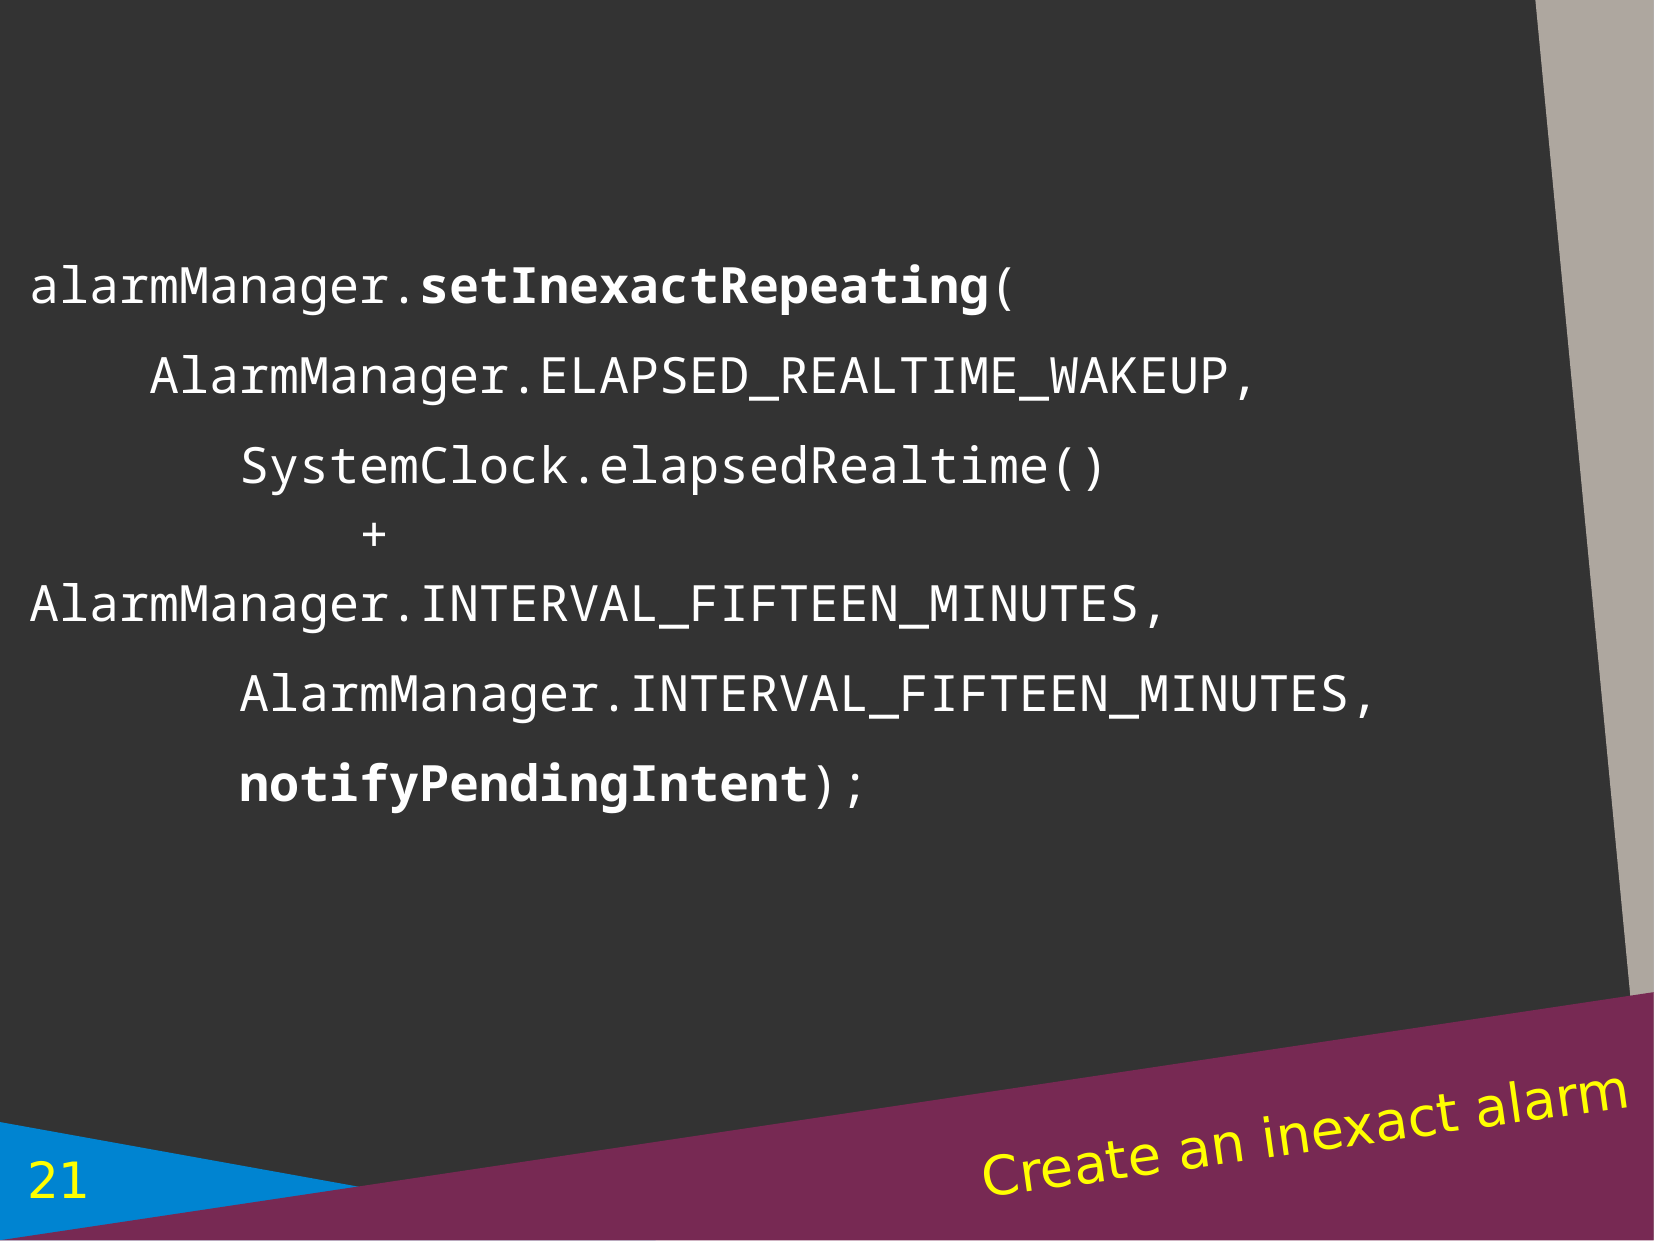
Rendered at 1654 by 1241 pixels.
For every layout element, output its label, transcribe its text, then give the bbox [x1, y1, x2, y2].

title Create an inexact alarm [956, 995, 1654, 1241]
text_box alarmManager.setInexactRepeating( AlarmManager.ELAPSED_REALTIME_WAKEUP, SystemClock.elapsedRealtime() + AlarmManager.INTERVAL_FIFTEEN_MINUTES, AlarmManager.INTERVAL_FIFTEEN_MINUTES, notifyPendingIntent); [14, 229, 1477, 798]
